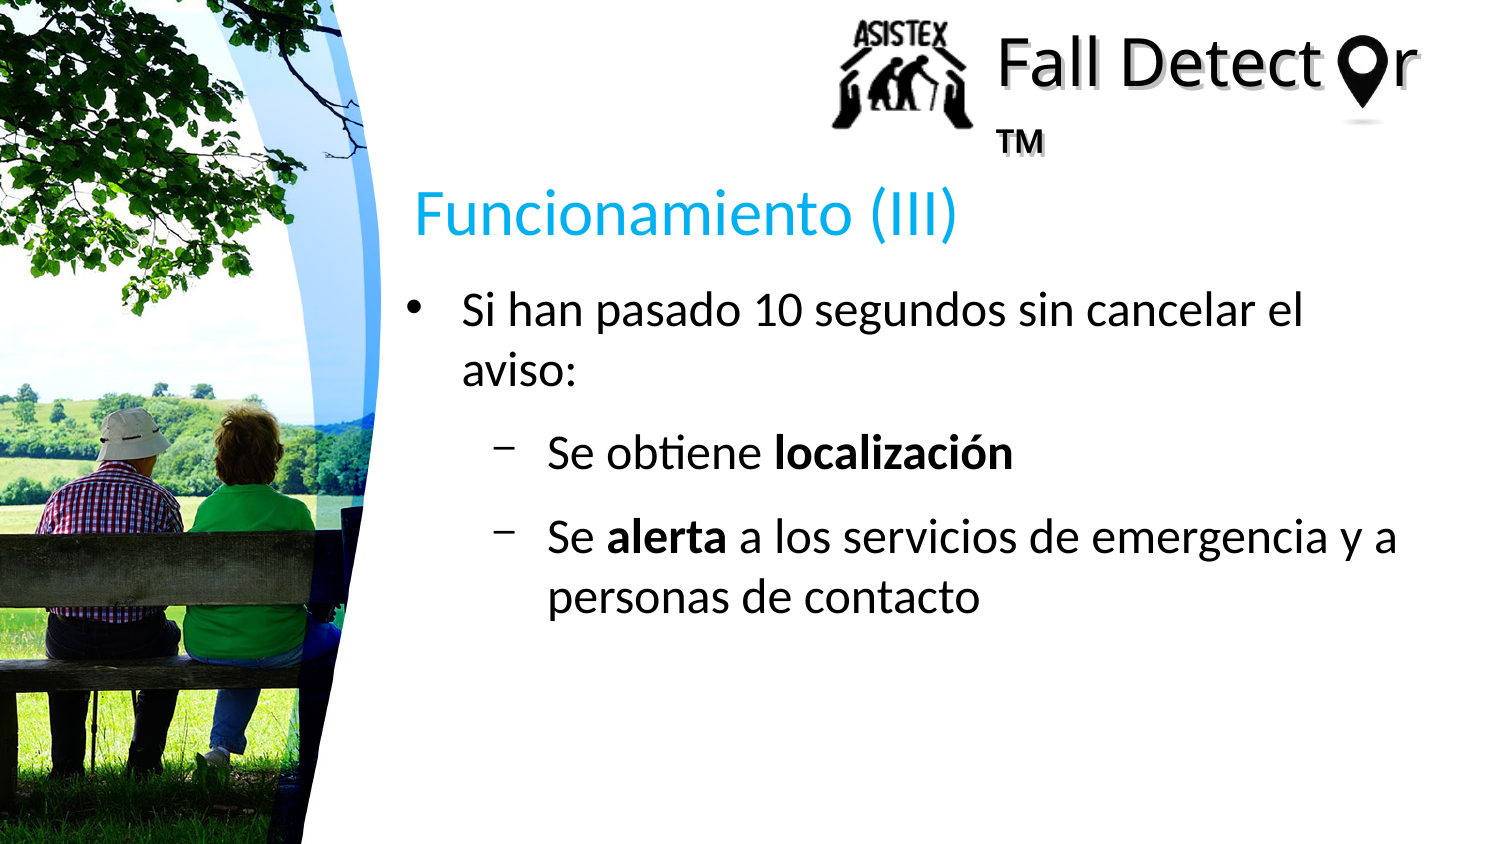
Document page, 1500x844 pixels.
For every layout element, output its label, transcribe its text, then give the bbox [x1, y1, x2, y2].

picture [1010, 137, 1017, 146]
picture [0, 0, 1500, 844]
title Funcionamiento (III) [399, 146, 1427, 272]
text_box Fall Detect r ™ [980, 8, 1500, 130]
picture [1023, 130, 1035, 144]
list Si han pasado 10 segundos sin cancelar el aviso: Se obtiene localización Se alerta a los servicios de emergencia y a personas de contacto [390, 268, 1418, 756]
